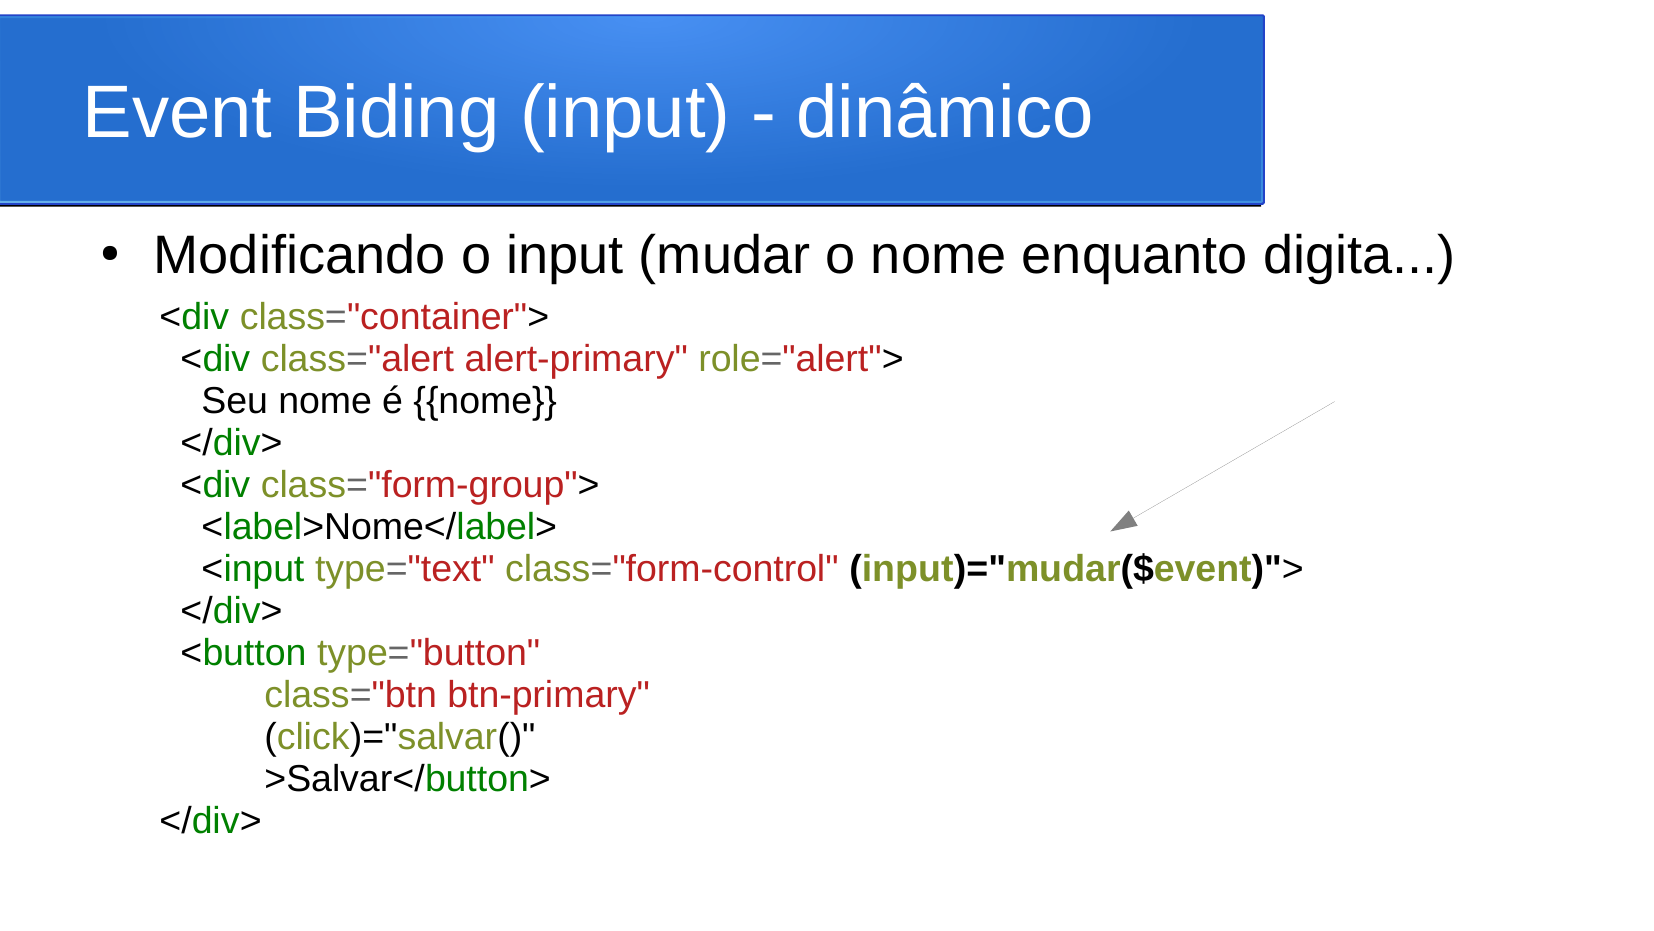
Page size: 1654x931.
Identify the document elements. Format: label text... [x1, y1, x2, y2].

text_box <div class="container"> <div class="alert alert-primary" role="alert"> Seu nome é {{nome}} </div> <div class="form-group"> <label>Nome</label> <input type="text" class="form-control" (input)="mudar($event)"> </div> <button type="button" class="btn btn-primary" (click)="salvar()" >Salvar</button> </div> [159, 295, 1518, 884]
list Modificando o input (mudar o nome enquanto digita...) [82, 224, 1571, 764]
title Event Biding (input) - dinâmico [82, 35, 1235, 189]
